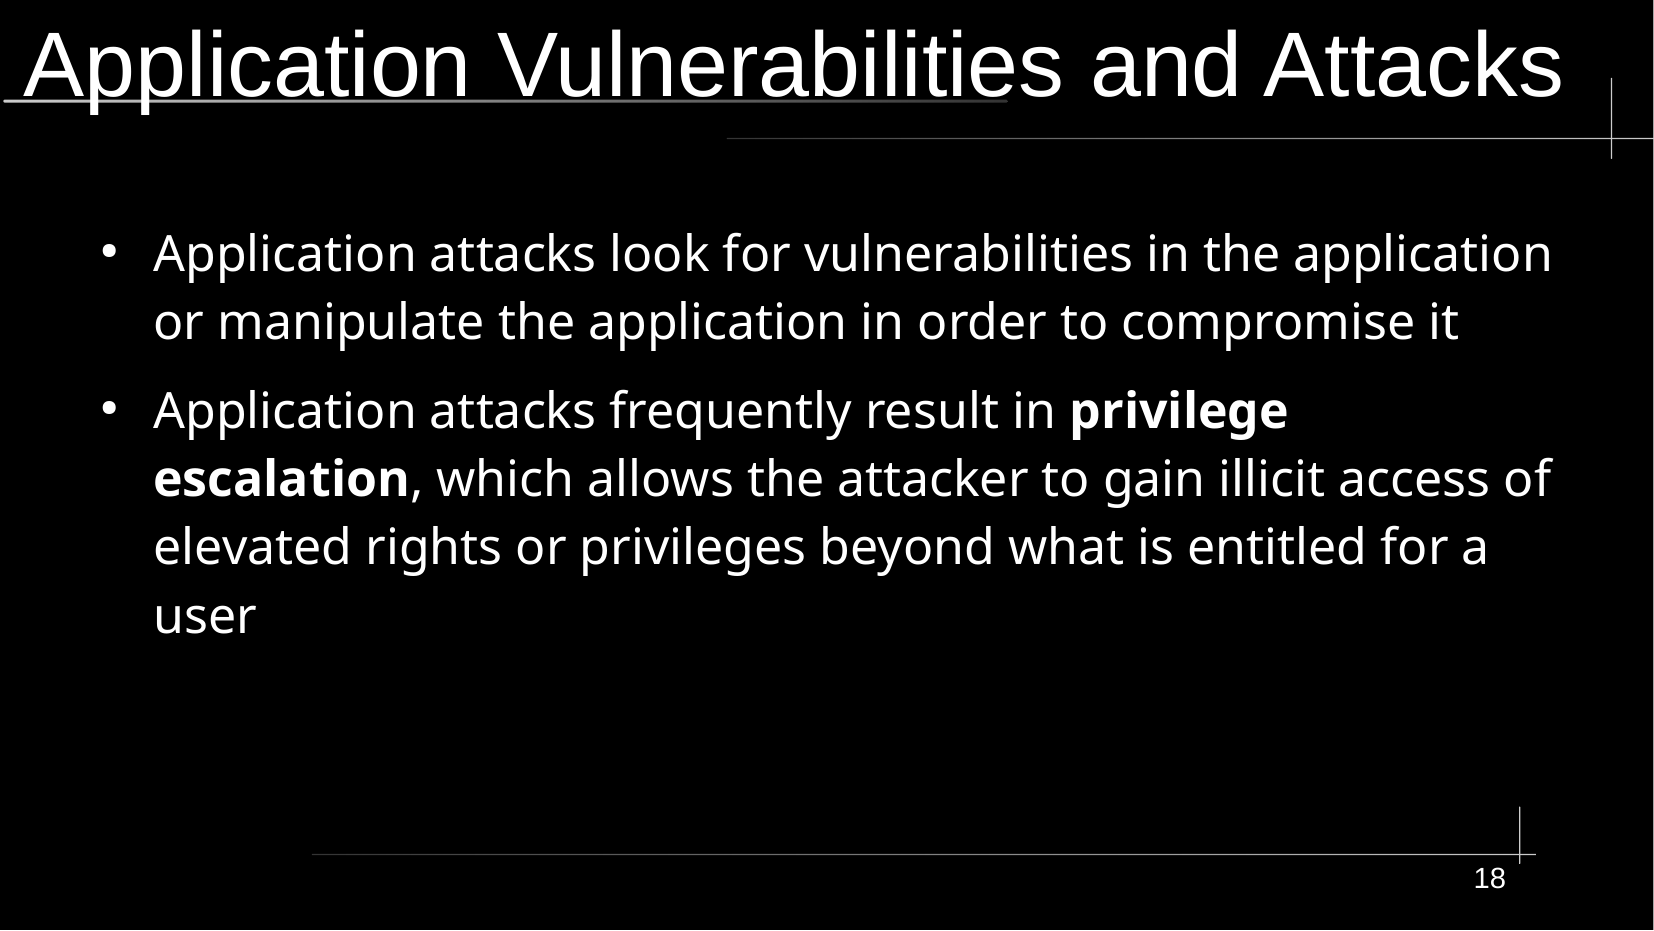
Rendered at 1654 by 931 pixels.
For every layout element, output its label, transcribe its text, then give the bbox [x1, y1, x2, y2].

title Application Vulnerabilities and Attacks [23, 11, 1589, 119]
list Application attacks look for vulnerabilities in the application or manipulate the application in order to compromise it Application attacks frequently result in privilege escalation, which allows the attacker to gain illicit access of elevated rights or privileges beyond what is entitled for a user [82, 217, 1571, 758]
